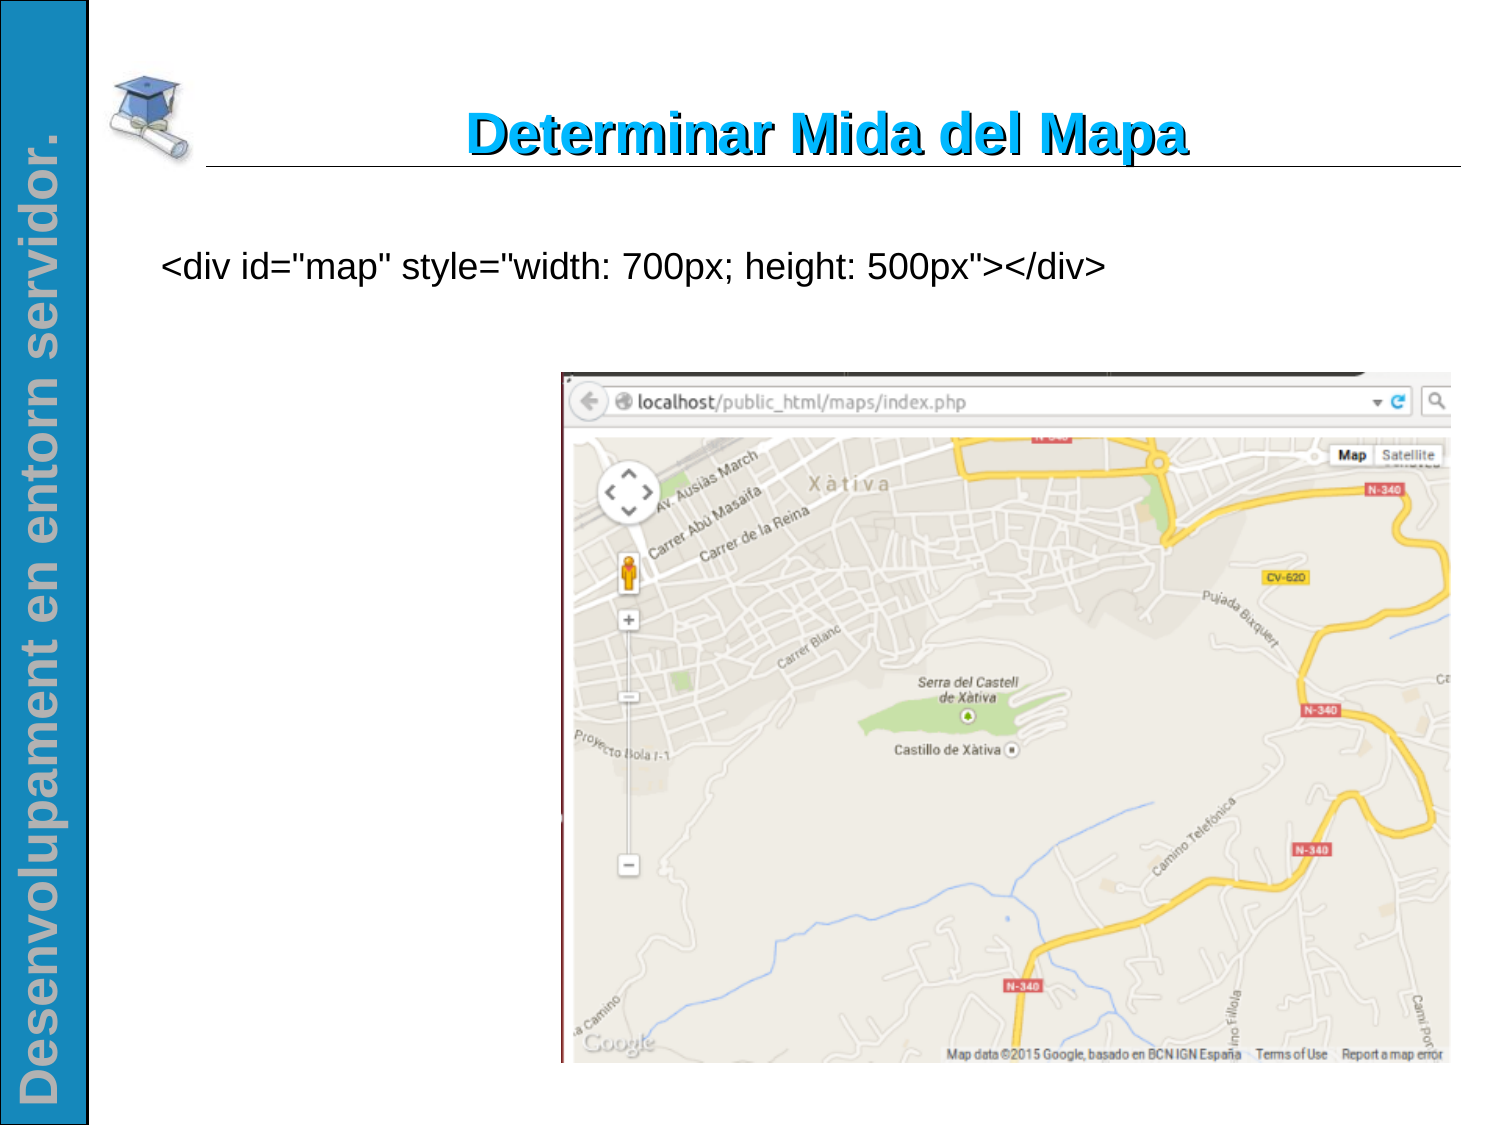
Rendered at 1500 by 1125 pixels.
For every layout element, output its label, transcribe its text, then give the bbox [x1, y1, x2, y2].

title Determinar Mida del Mapa [206, 88, 1447, 178]
picture [561, 372, 1451, 1063]
picture [93, 61, 206, 174]
text_box <div id="map" style="width: 700px; height: 500px"></div> [146, 238, 1123, 296]
